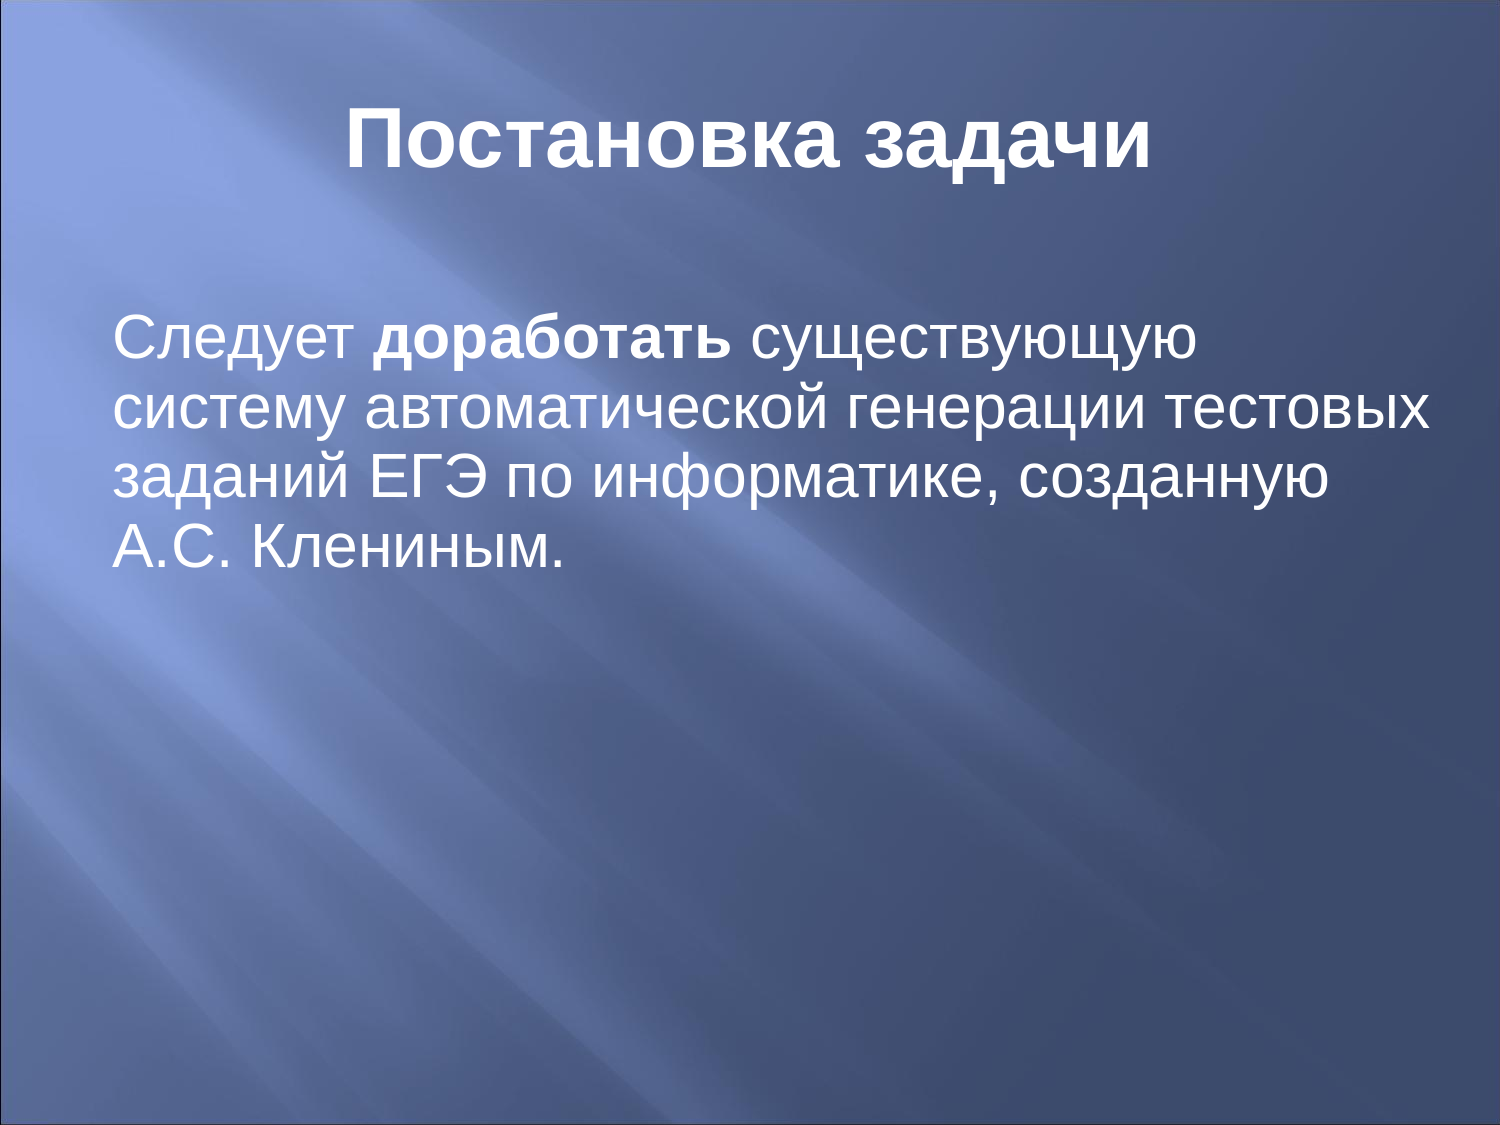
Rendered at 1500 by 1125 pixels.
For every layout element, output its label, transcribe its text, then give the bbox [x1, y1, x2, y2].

list Следует доработать существующую систему автоматической генерации тестовых заданий ЕГЭ по информатике, созданную А.С. Клениным. [97, 291, 1447, 1034]
picture [0, 0, 1500, 1125]
title Постановка задачи [74, 28, 1425, 249]
